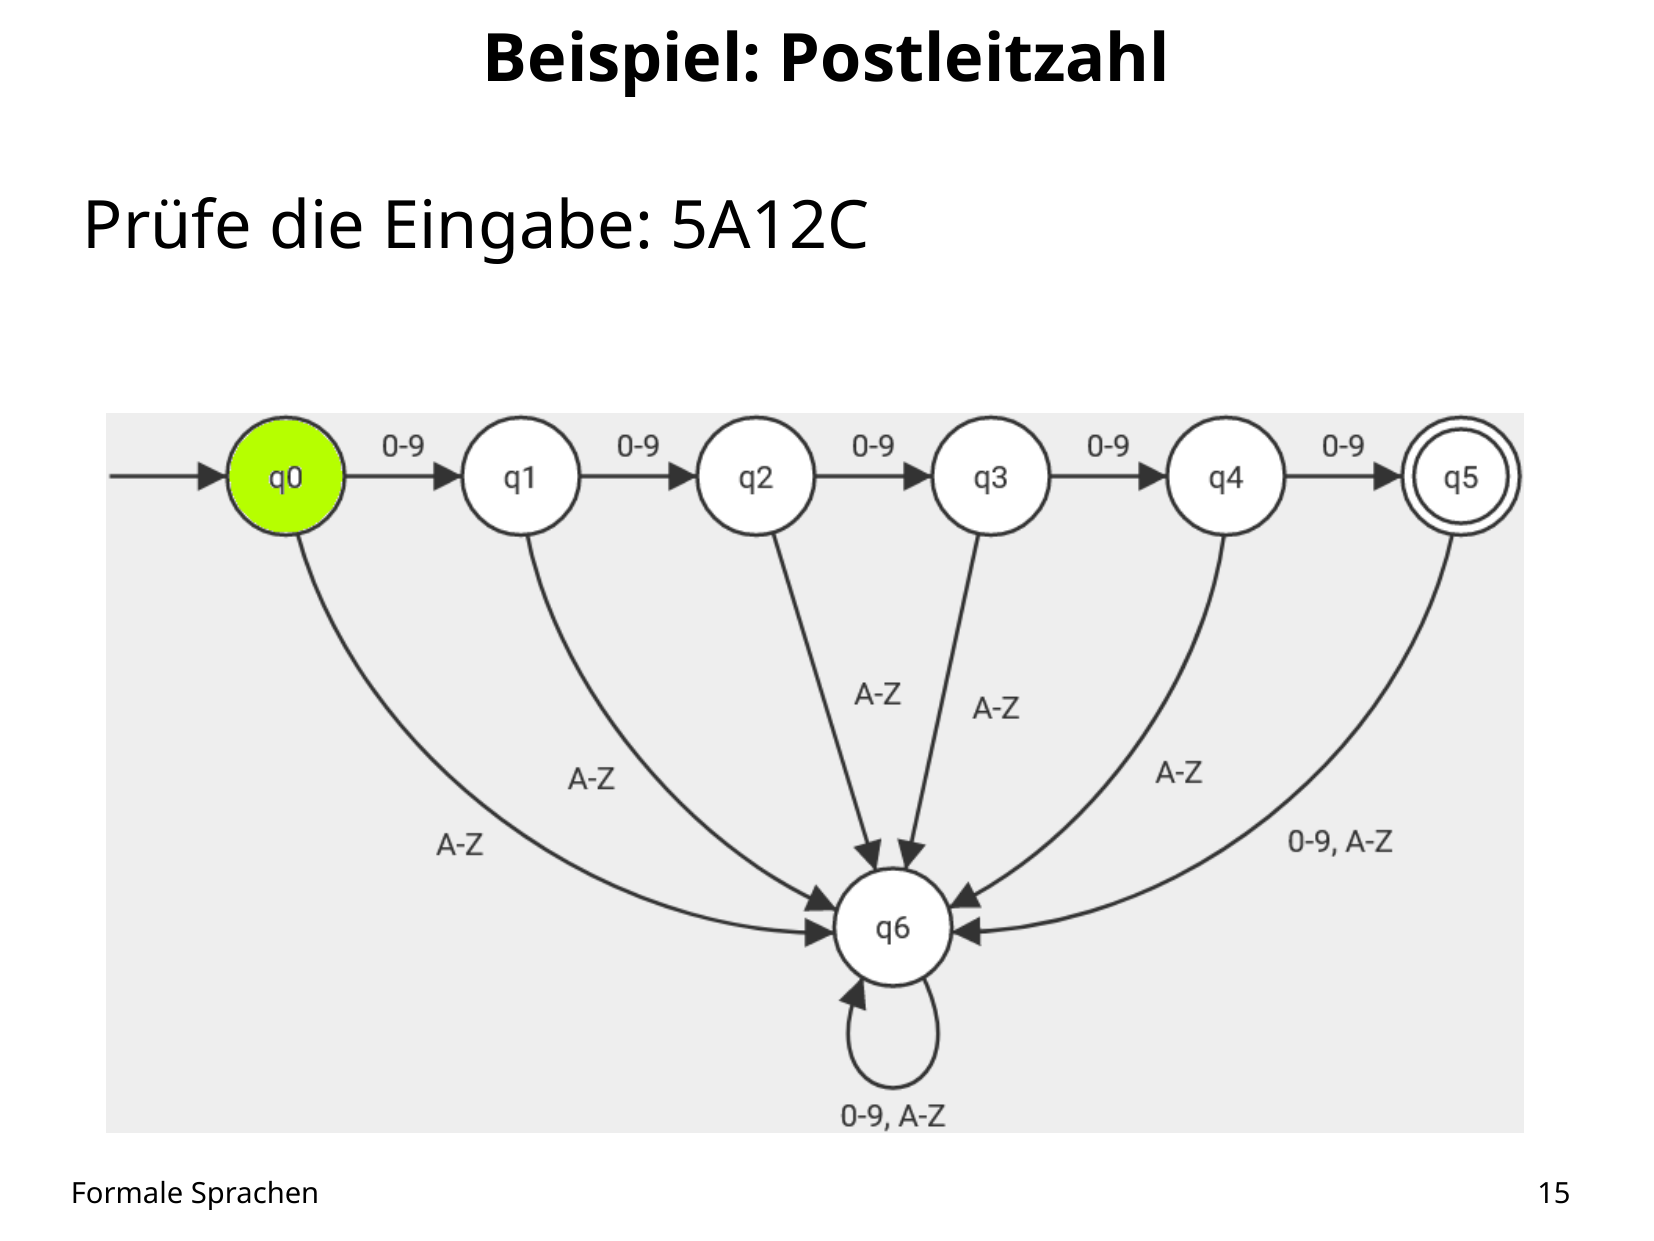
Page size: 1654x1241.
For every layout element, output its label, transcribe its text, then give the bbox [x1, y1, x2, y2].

picture [106, 413, 1524, 1133]
list Prüfe die Eingabe: 5A12C [82, 177, 1571, 1123]
title Beispiel: Postleitzahl [0, 5, 1654, 107]
